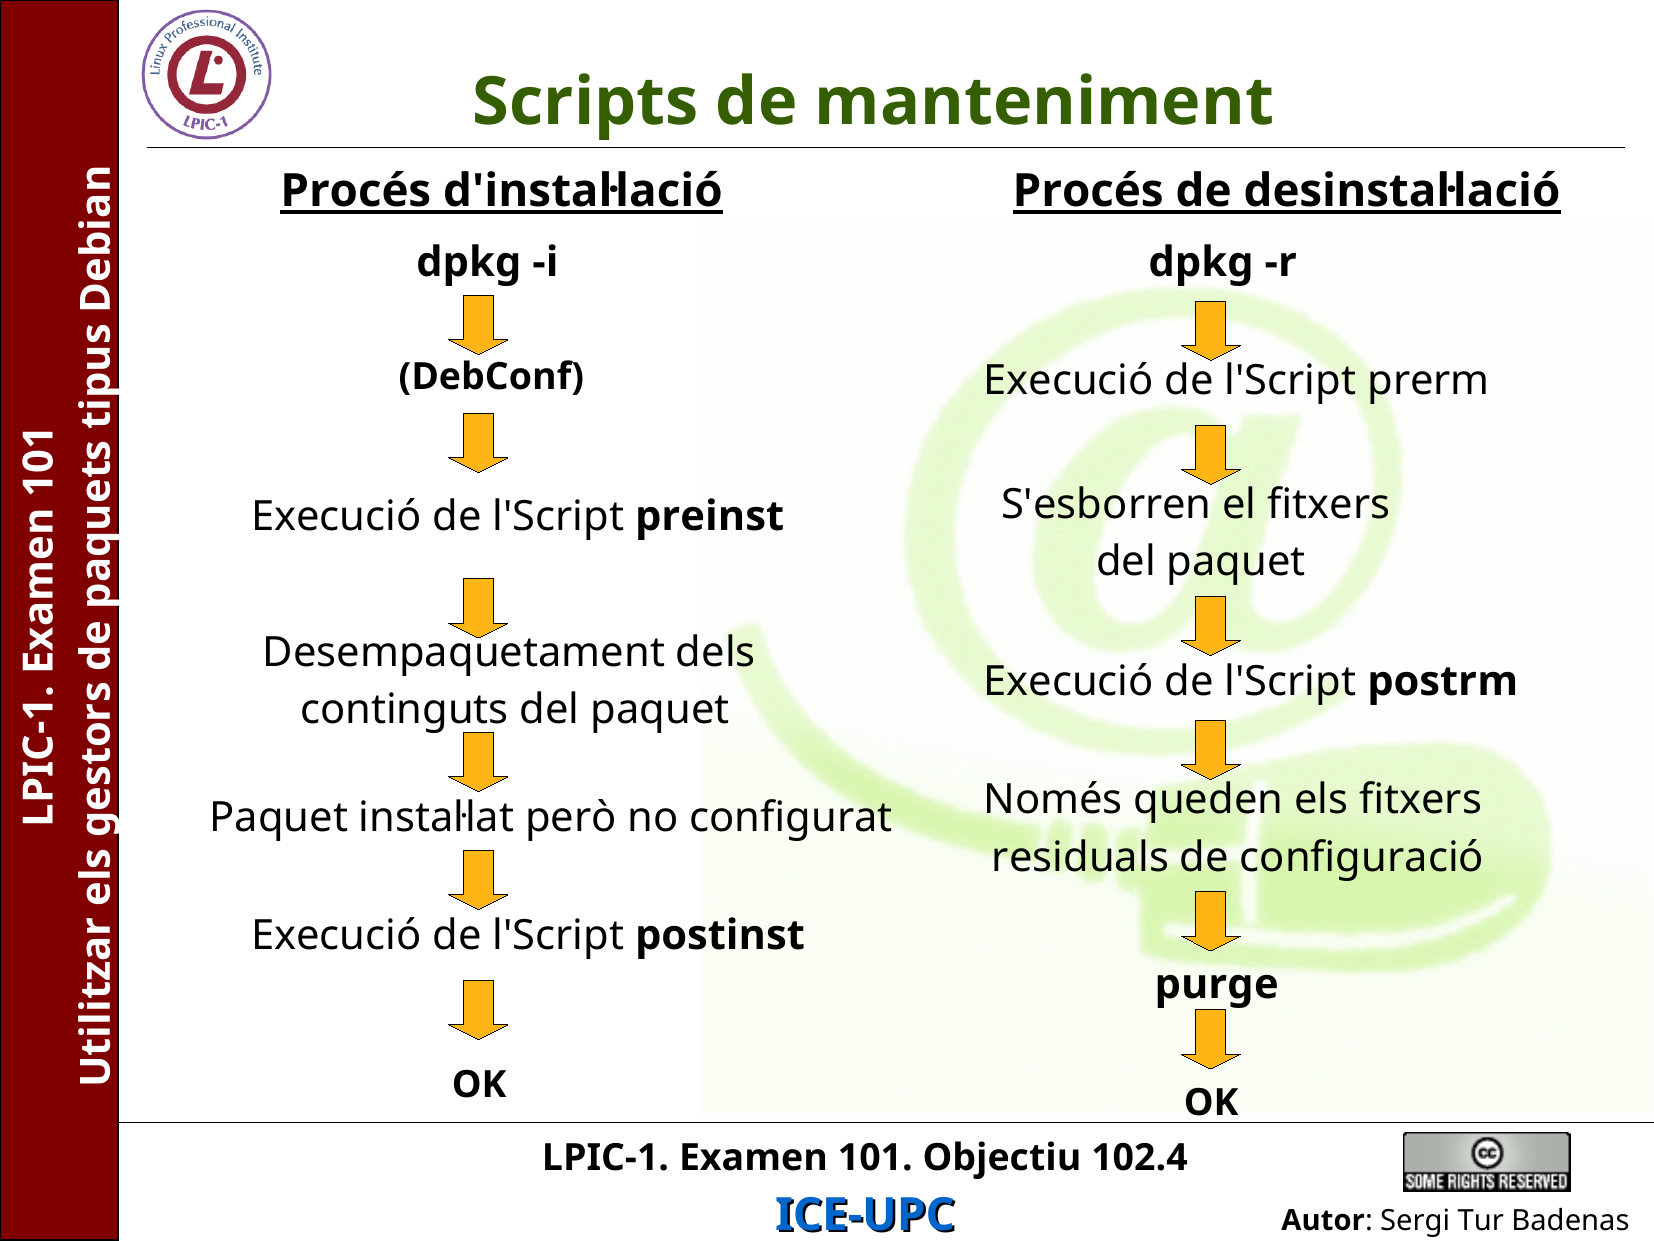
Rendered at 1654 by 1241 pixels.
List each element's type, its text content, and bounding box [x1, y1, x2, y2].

text_box [1195, 301, 1226, 342]
text_box [1181, 891, 1241, 946]
text_box [1195, 720, 1226, 761]
text_box [448, 298, 508, 342]
text_box [1181, 425, 1241, 485]
text_box [448, 980, 508, 1040]
picture [700, 217, 1654, 1113]
text_box Desempaquetament dels continguts del paquet [248, 614, 758, 746]
text_box OK [1169, 1067, 1256, 1132]
text_box Execució de l'Script preinst [236, 478, 845, 552]
text_box Procés d'instal·lació [265, 150, 749, 230]
text_box dpkg -i [401, 230, 578, 298]
text_box S'esborren el fitxers del paquet [986, 466, 1448, 598]
text_box [448, 853, 508, 897]
picture [1403, 1132, 1571, 1192]
text_box OK [437, 1050, 523, 1114]
picture [135, 5, 277, 55]
text_box [1181, 596, 1241, 643]
text_box Només queden els fitxers residuals de configuració [968, 761, 1536, 894]
text_box purge [1139, 946, 1286, 1016]
text_box [448, 578, 508, 638]
title Scripts de manteniment [129, 55, 1619, 142]
text_box [1181, 1016, 1241, 1067]
text_box dpkg -r [1133, 230, 1319, 298]
text_box Paquet instal·lat però no configurat [194, 779, 928, 853]
text_box [448, 746, 508, 779]
text_box Procés de desinstal·lació [998, 150, 1581, 230]
text_box (DebConf) [383, 342, 594, 410]
text_box Execució de l'Script postrm [968, 643, 1577, 717]
text_box [448, 413, 508, 473]
text_box Execució de l'Script prerm [968, 342, 1577, 416]
text_box Execució de l'Script postinst [236, 897, 845, 971]
